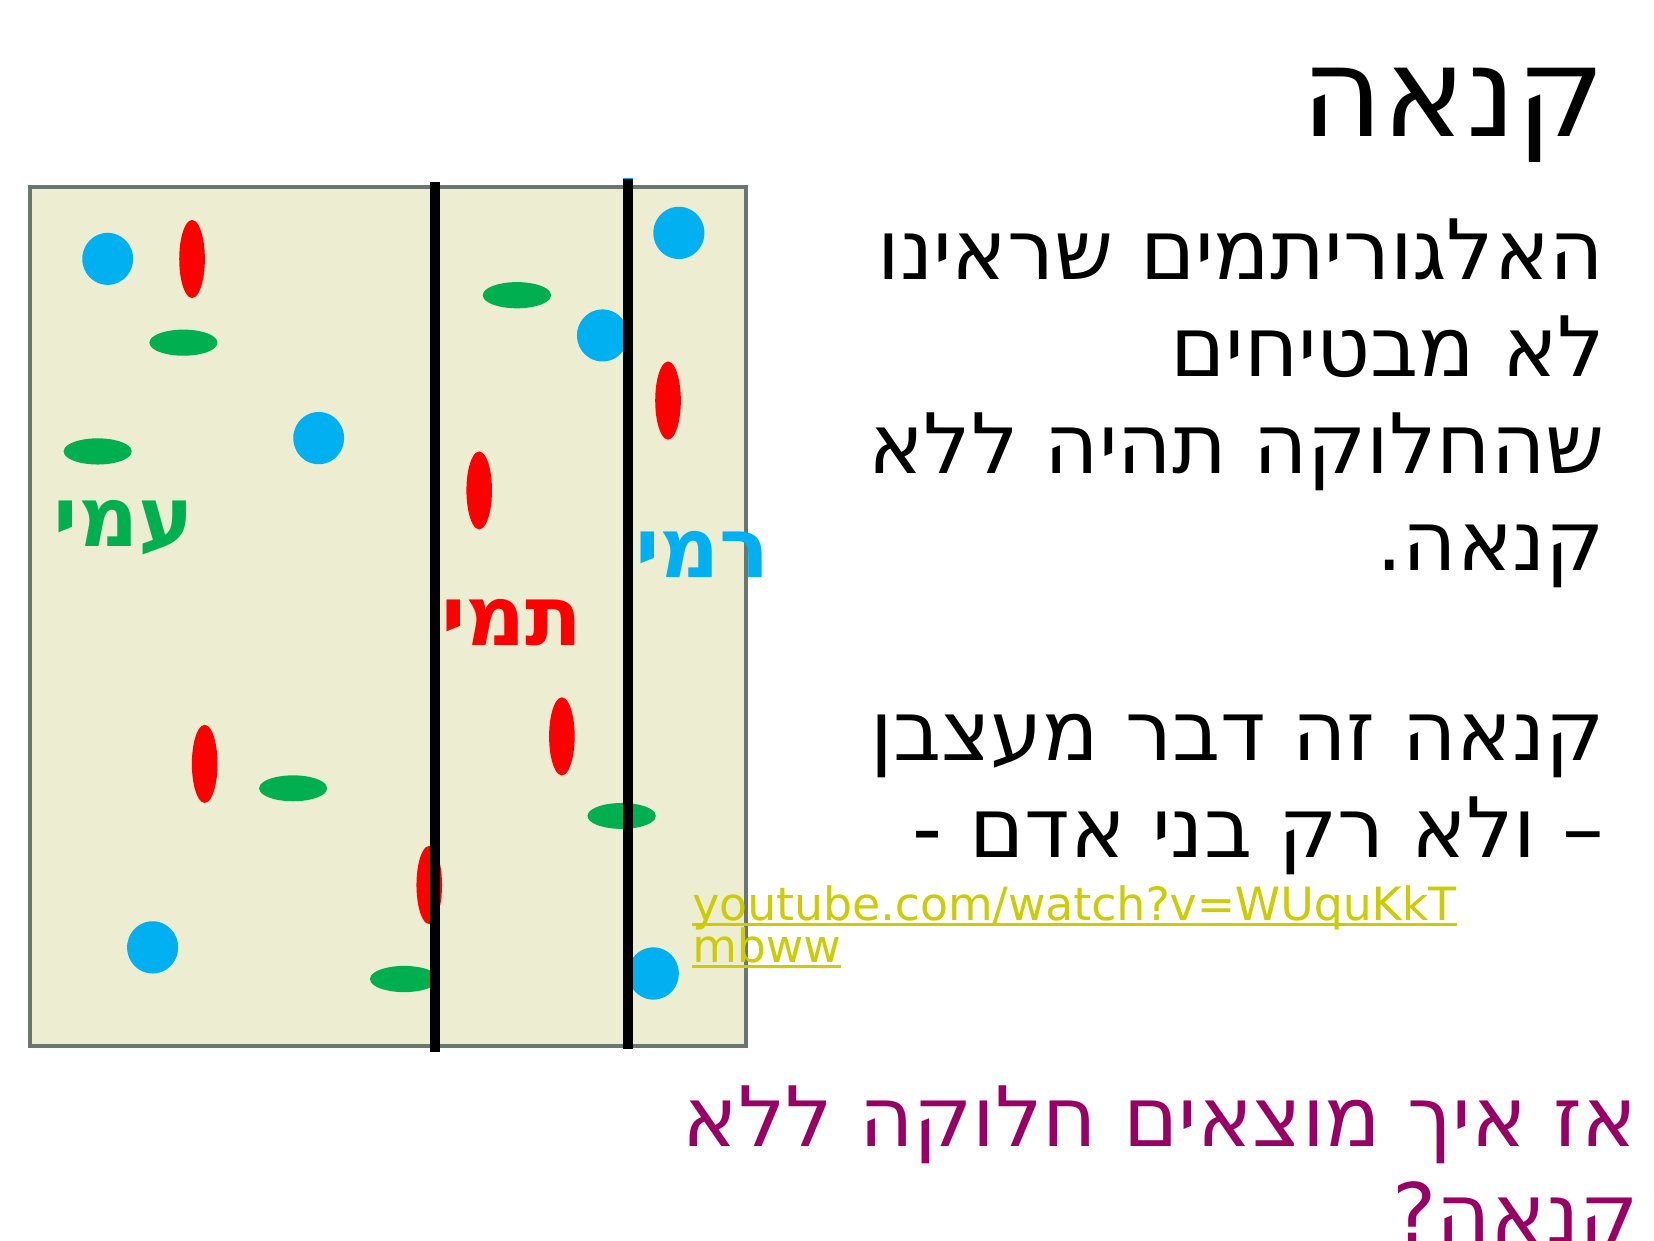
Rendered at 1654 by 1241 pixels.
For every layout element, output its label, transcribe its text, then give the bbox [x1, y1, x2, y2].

text_box עמי [38, 464, 209, 573]
text_box תמי [426, 563, 430, 672]
title קנאה [30, 7, 1654, 166]
text_box [633, 605, 747, 1047]
text_box אז איך מוצאים חלוקה ללא קנאה? [480, 1061, 1654, 1241]
text_box האלגוריתמים שראינו לא מבטיחים שהחלוקה תהיה ללא קנאה. קנאה זה דבר מעצבן – ולא רק בני אדם - youtube.com/watch?v=WUquKkTmbww [795, 195, 1621, 991]
text_box תמי [440, 563, 598, 672]
text_box [440, 187, 623, 1047]
text_box [29, 187, 430, 1047]
text_box [633, 187, 747, 495]
text_box רמי [620, 495, 785, 605]
